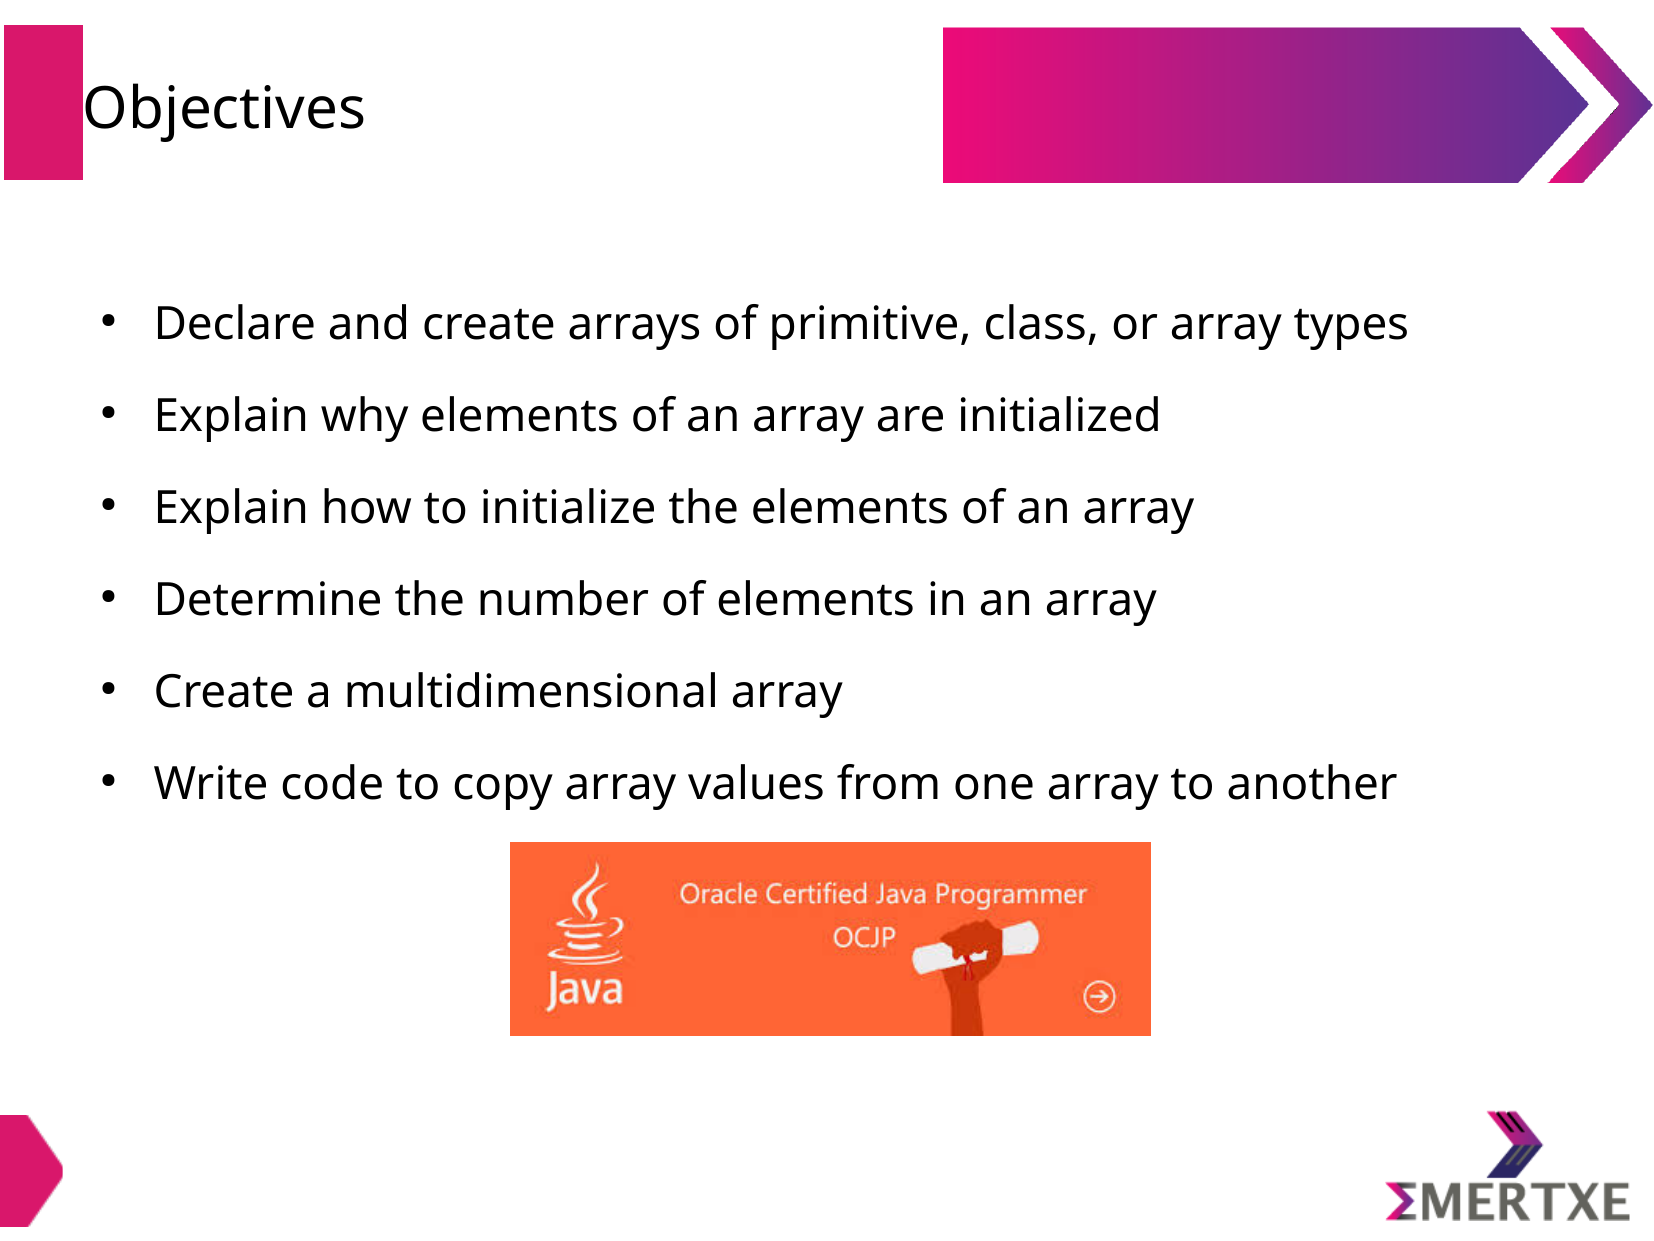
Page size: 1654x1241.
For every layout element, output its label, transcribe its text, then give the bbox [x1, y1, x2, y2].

picture [510, 842, 1151, 1036]
title Objectives [82, 2, 1571, 210]
list Declare and create arrays of primitive, class, or array types Explain why elements of an array are initialized Explain how to initialize the elements of an array Determine the number of elements in an array Create a multidimensional array Write code to copy array values from one array to another [82, 290, 1571, 1010]
picture [1571, 27, 1653, 183]
picture [1385, 1107, 1631, 1221]
